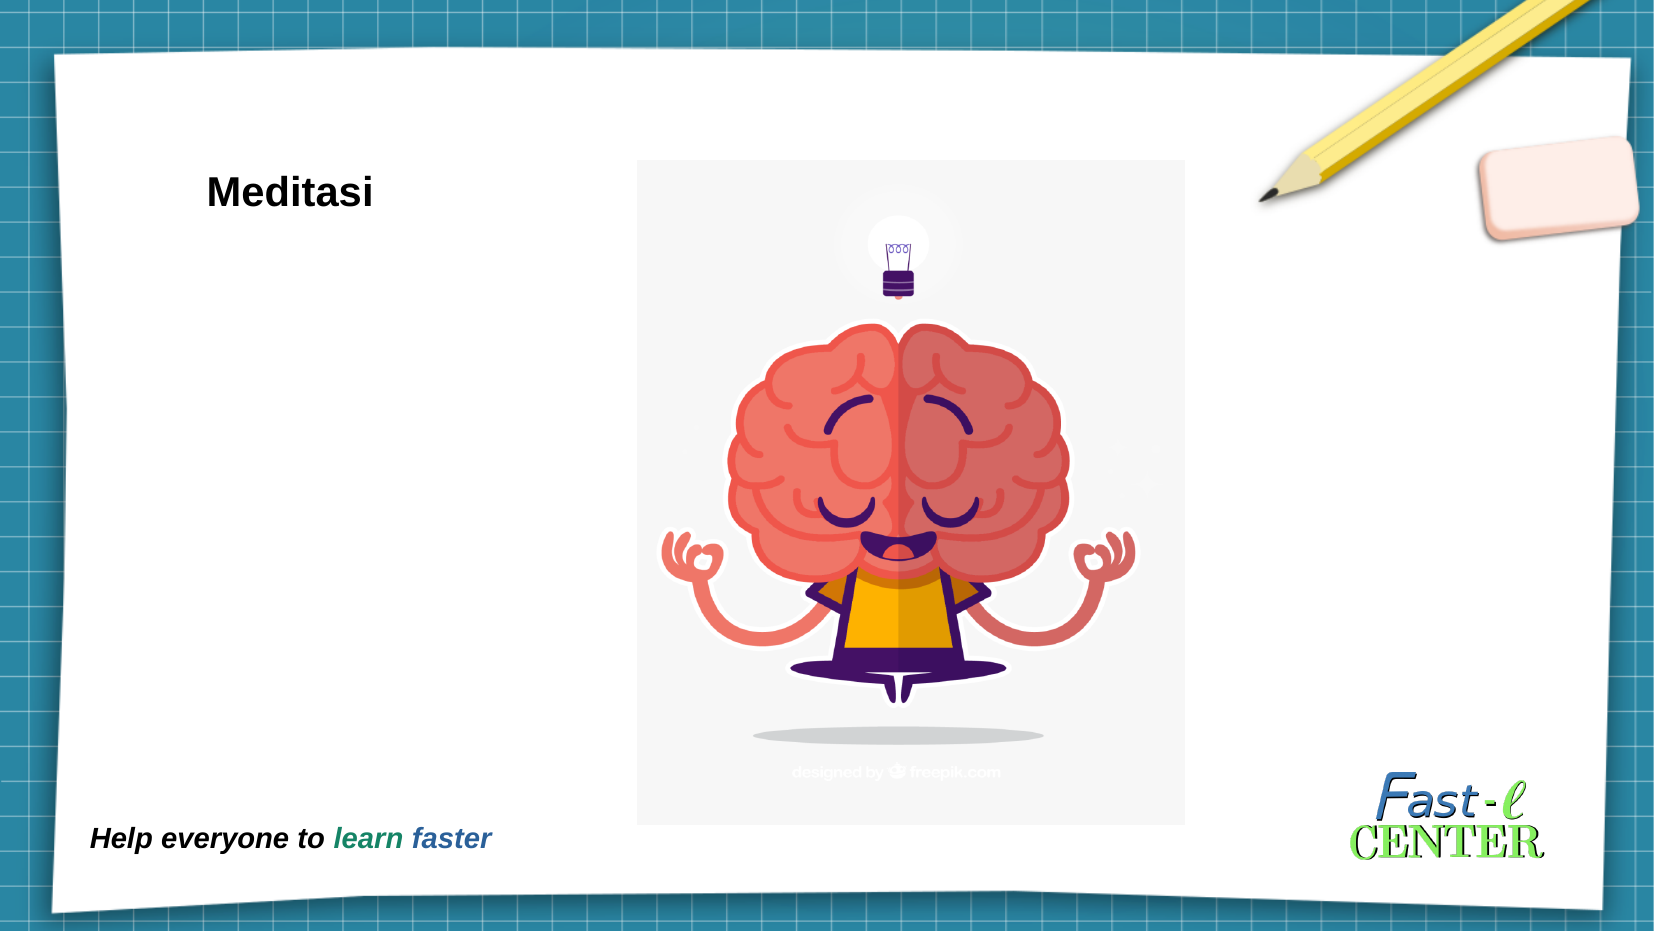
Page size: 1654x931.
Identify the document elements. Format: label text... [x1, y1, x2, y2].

text_box Help everyone to learn faster [75, 814, 507, 863]
text_box Meditasi [191, 160, 637, 226]
picture [0, 0, 1654, 931]
